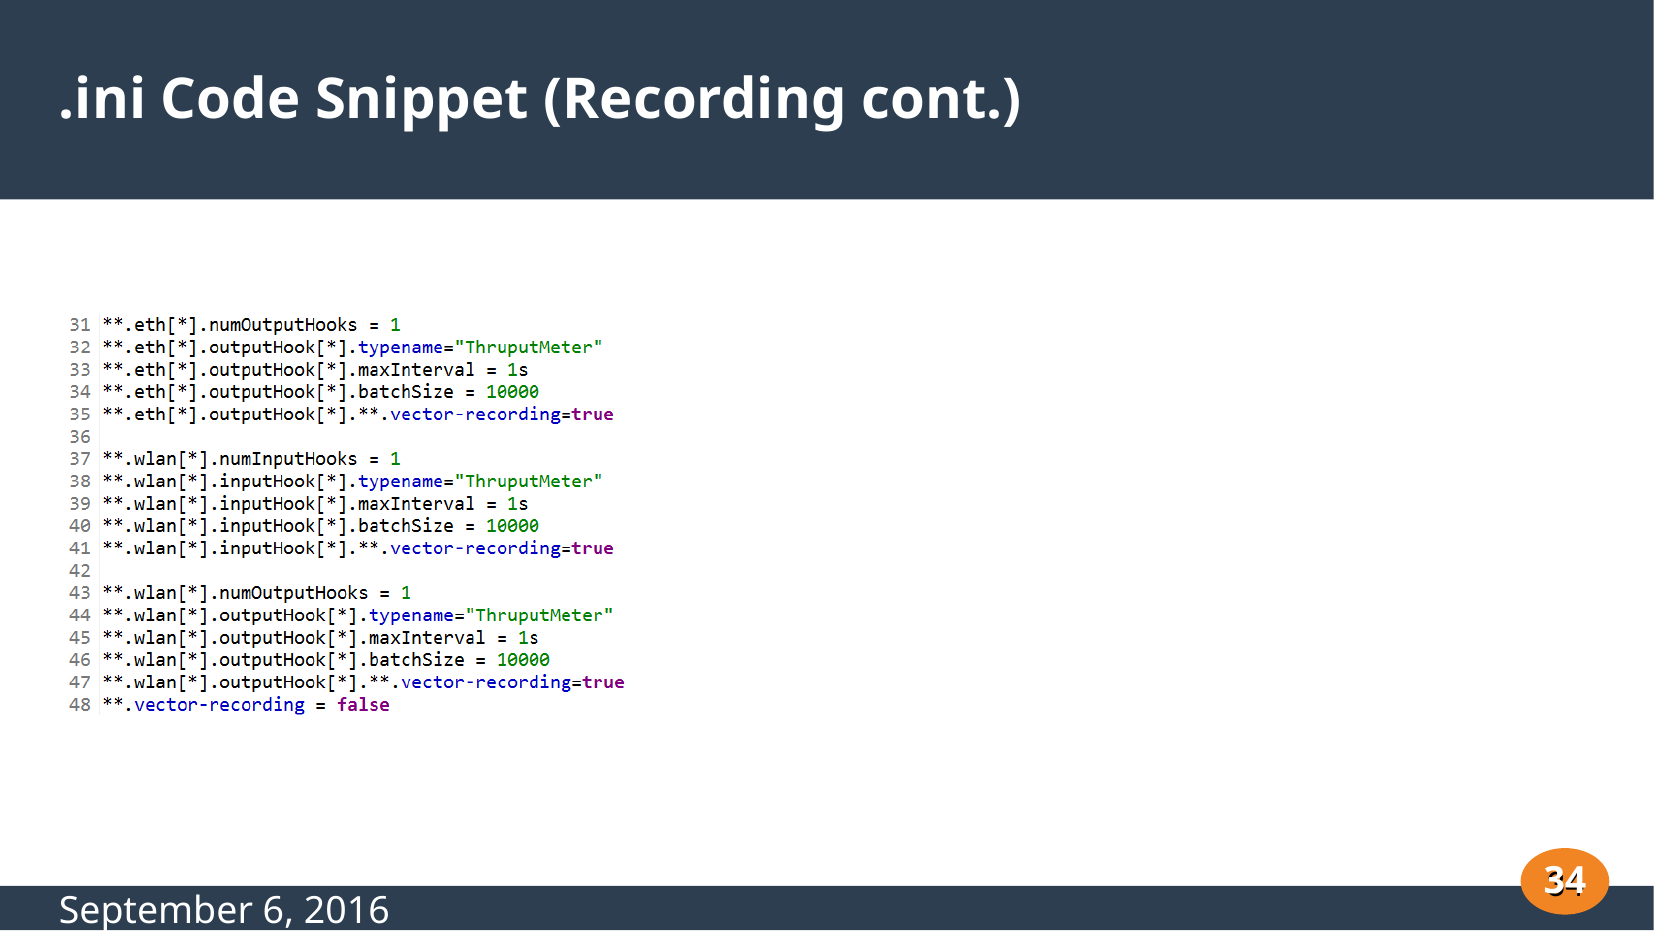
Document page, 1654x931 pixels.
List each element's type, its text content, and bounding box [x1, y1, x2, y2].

text_box 37 [1505, 837, 1625, 926]
picture [59, 314, 854, 715]
title .ini Code Snippet (Recording cont.) [59, 37, 1595, 155]
text_box September 6, 2016 [59, 885, 532, 931]
